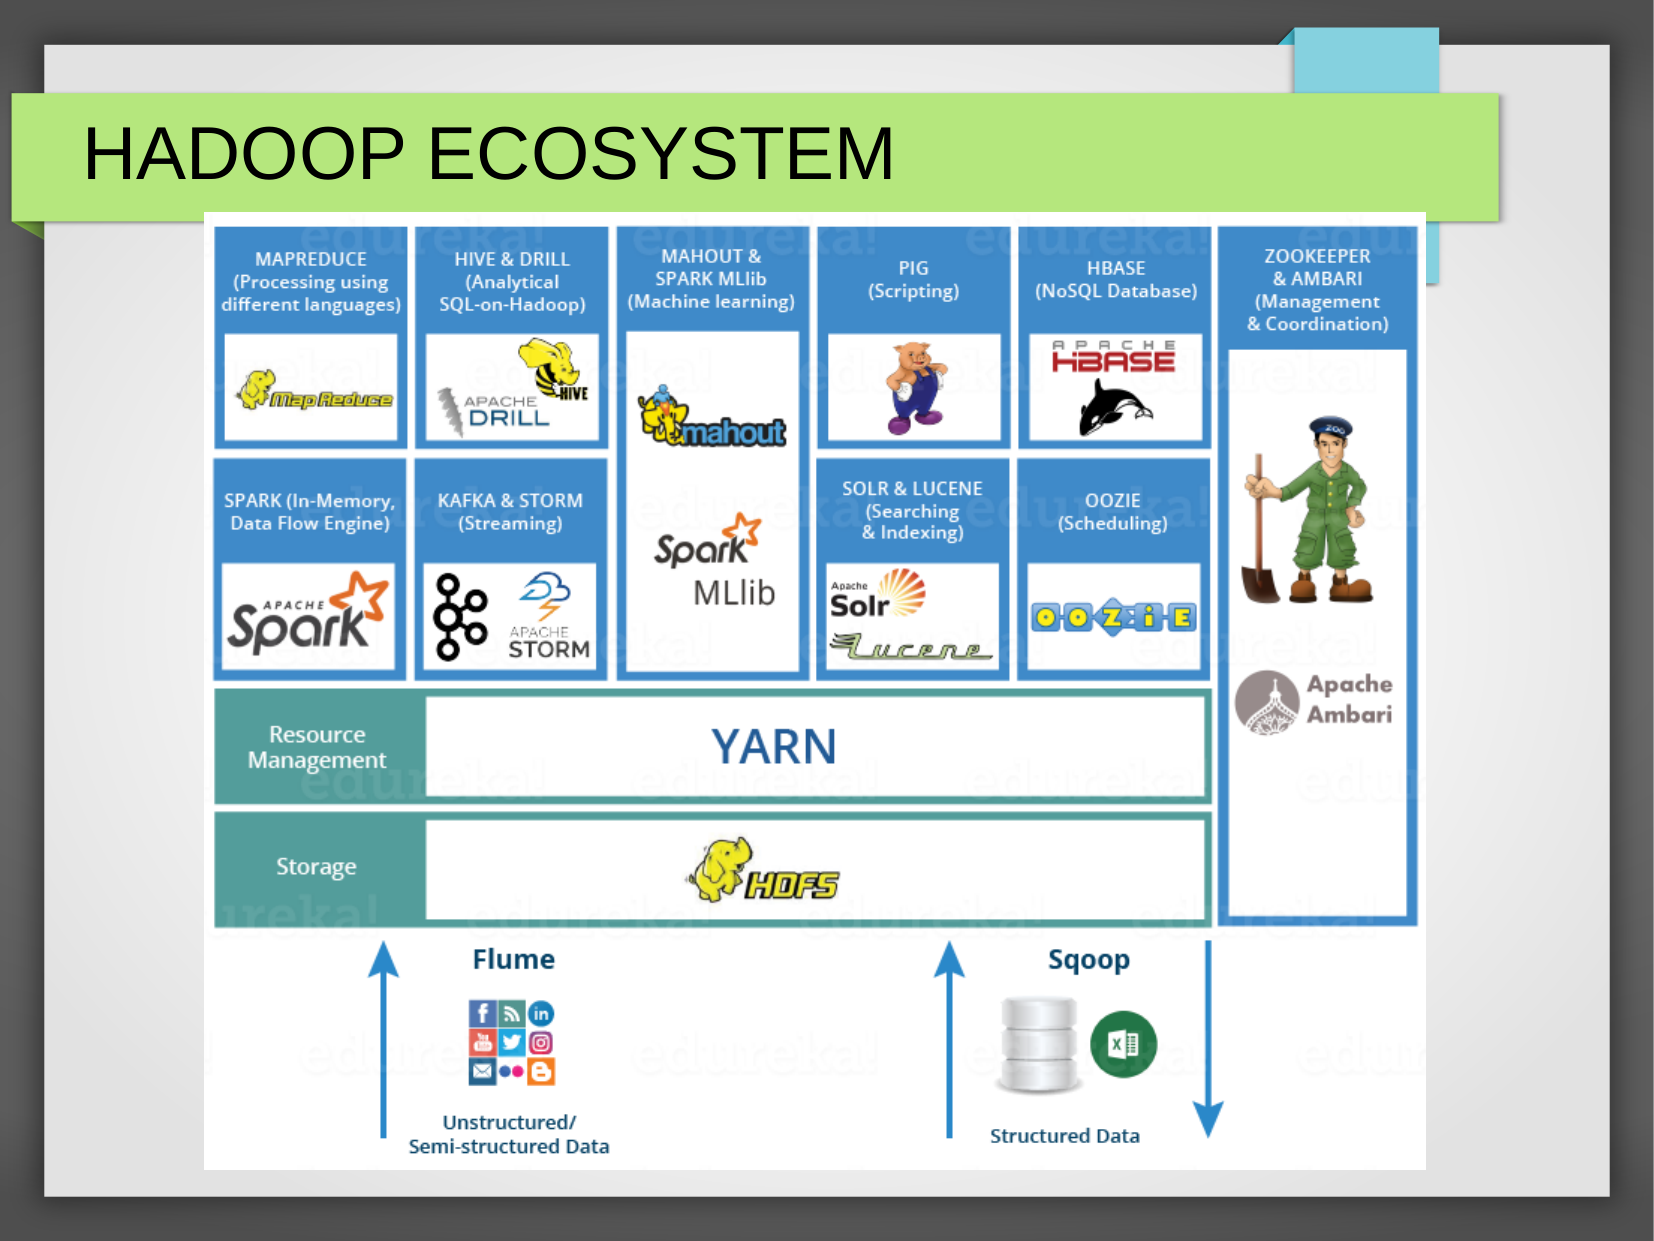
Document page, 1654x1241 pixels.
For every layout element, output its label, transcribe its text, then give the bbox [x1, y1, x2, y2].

picture [0, 0, 1654, 1241]
title HADOOP ECOSYSTEM [82, 94, 1264, 213]
